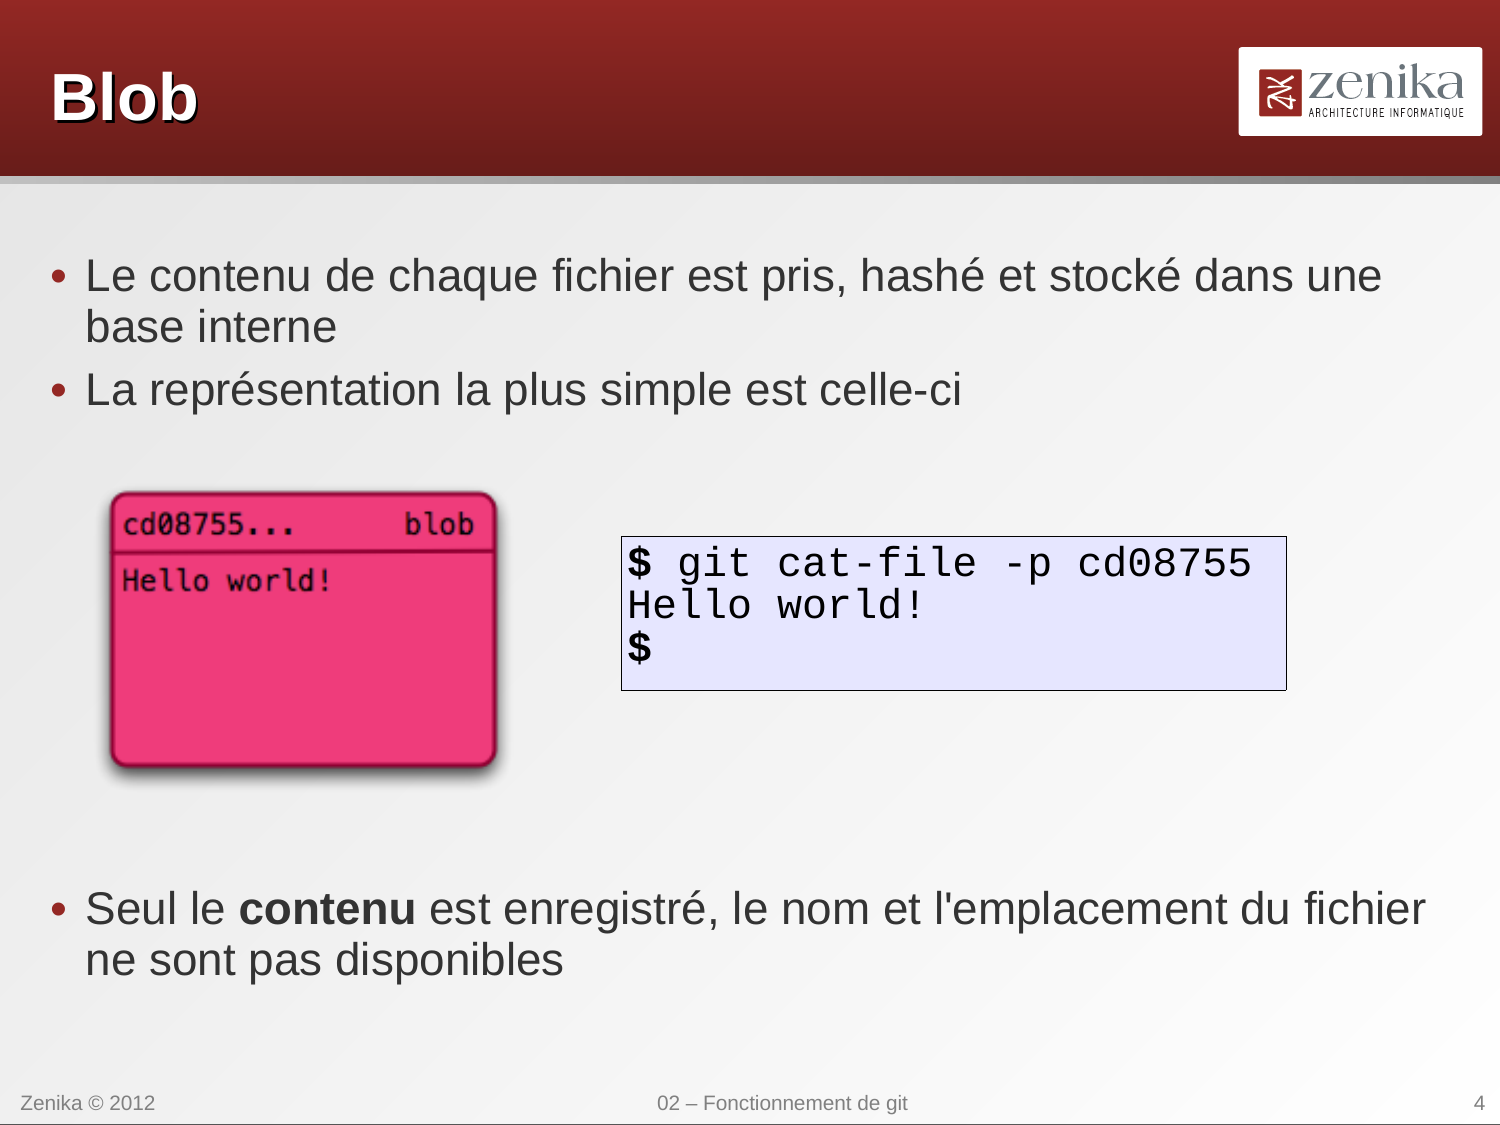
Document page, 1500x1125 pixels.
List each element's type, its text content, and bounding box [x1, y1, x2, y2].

table_header $ git cat-file -p cd08755 Hello world! $ [622, 537, 1286, 690]
list Le contenu de chaque fichier est pris, hashé et stocké dans une base interne La représentation la plus simple est celle-ci Seul le contenu est enregistré, le nom et l'emplacement du fichier ne sont pas disponibles [50, 249, 1435, 1079]
picture [1257, 58, 1464, 125]
title Blob [50, 15, 1206, 180]
picture [70, 460, 536, 815]
